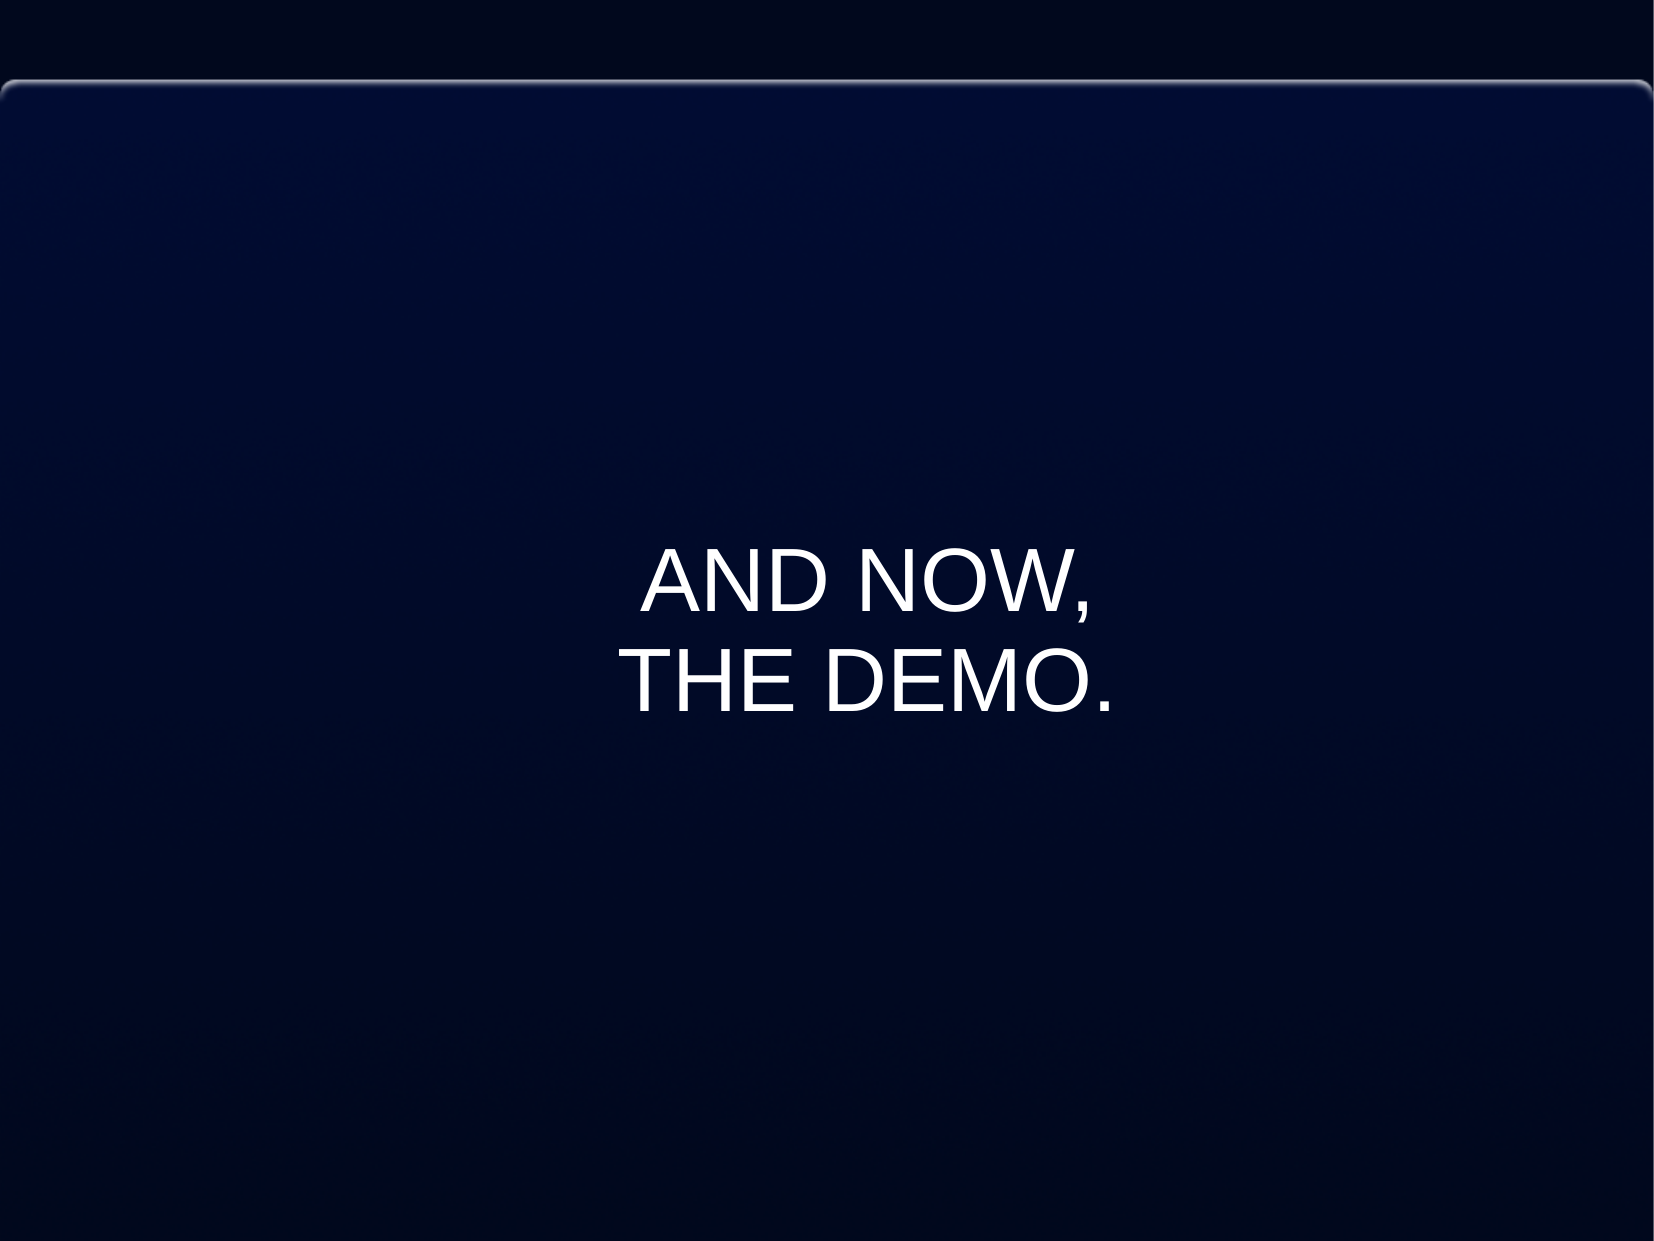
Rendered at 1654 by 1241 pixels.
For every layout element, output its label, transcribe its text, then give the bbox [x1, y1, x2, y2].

picture [0, 0, 1654, 1241]
text_box AND NOW, THE DEMO. [504, 529, 1168, 731]
